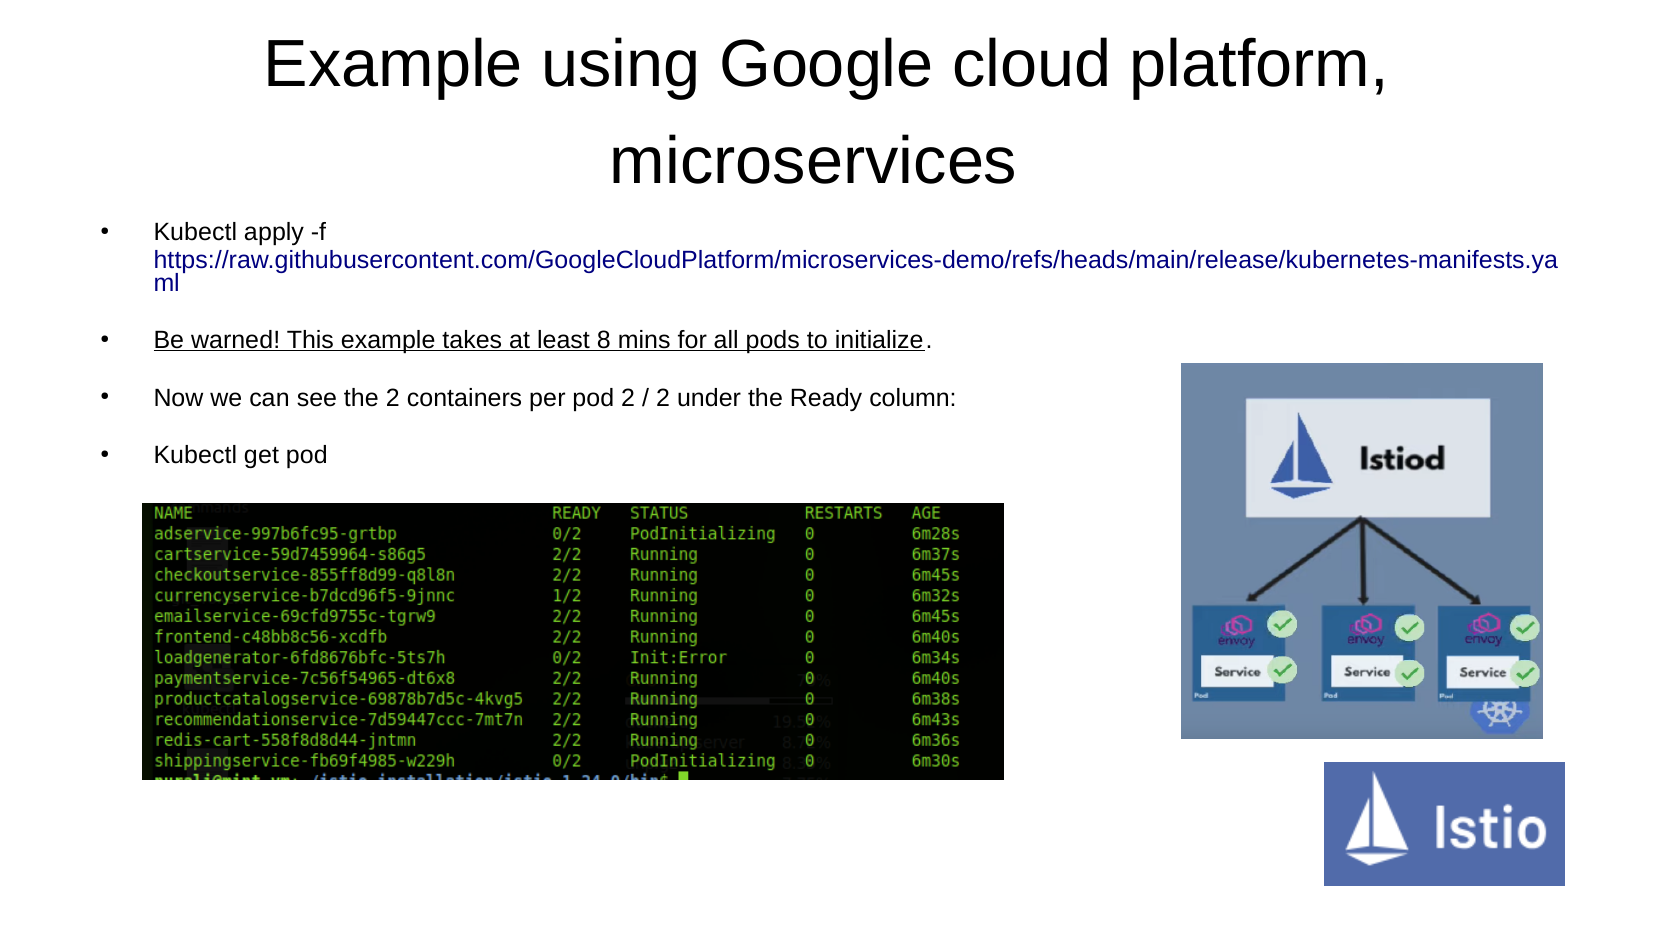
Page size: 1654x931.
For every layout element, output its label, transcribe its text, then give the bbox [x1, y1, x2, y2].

picture [142, 503, 1004, 780]
list Kubectl apply -f https://raw.githubusercontent.com/GoogleCloudPlatform/microservices-demo/refs/heads/main/release/kubernetes-manifests.yaml Be warned! This example takes at least 8 mins for all pods to initialize. Now we can see the 2 containers per pod 2 / 2 under the Ready column: Kubectl get pod [82, 217, 1571, 758]
picture [1181, 363, 1543, 739]
title Example using Google cloud platform, microservices [82, 26, 1571, 204]
picture [1324, 762, 1565, 886]
